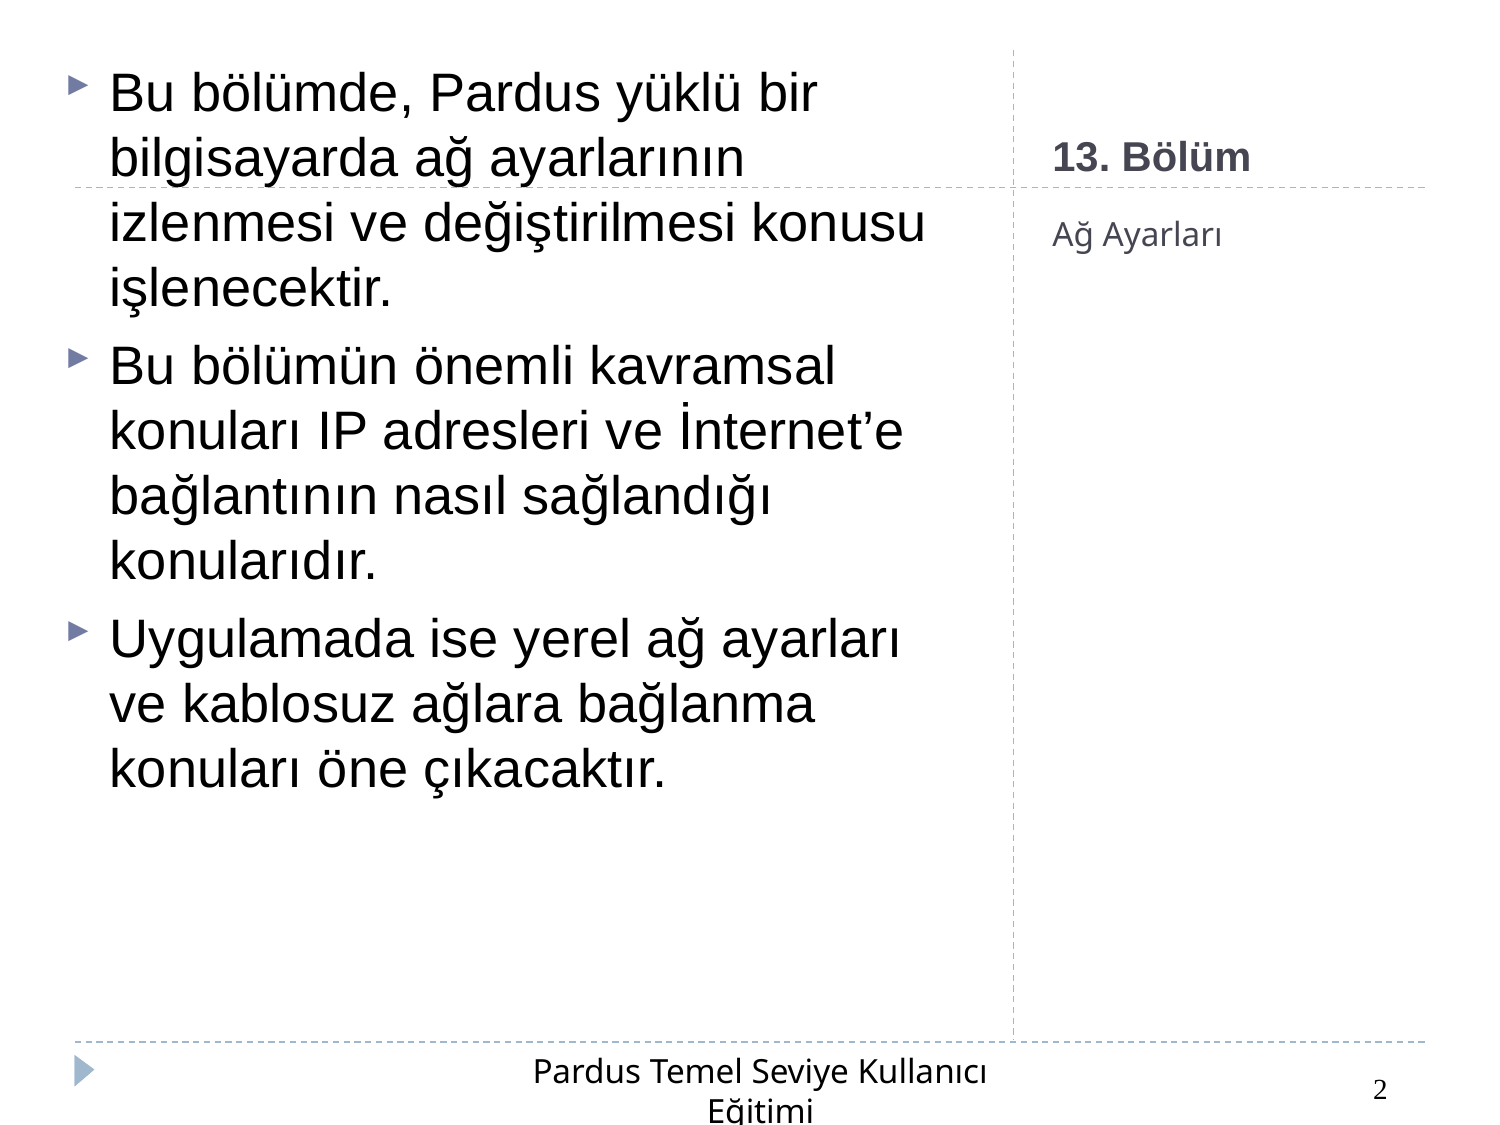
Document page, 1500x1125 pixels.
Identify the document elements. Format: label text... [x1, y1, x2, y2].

title 13. Bölüm [1037, 50, 1450, 188]
list Bu bölümde, Pardus yüklü bir bilgisayarda ağ ayarlarının izlenmesi ve değiştirilmesi konusu işlenecektir. Bu bölümün önemli kavramsal konuları IP adresleri ve İnternet’e bağlantının nasıl sağlandığı konularıdır. Uygulamada ise yerel ağ ayarları ve kablosuz ağlara bağlanma konuları öne çıkacaktır. [50, 50, 988, 988]
list Ağ Ayarları [1037, 200, 1450, 995]
